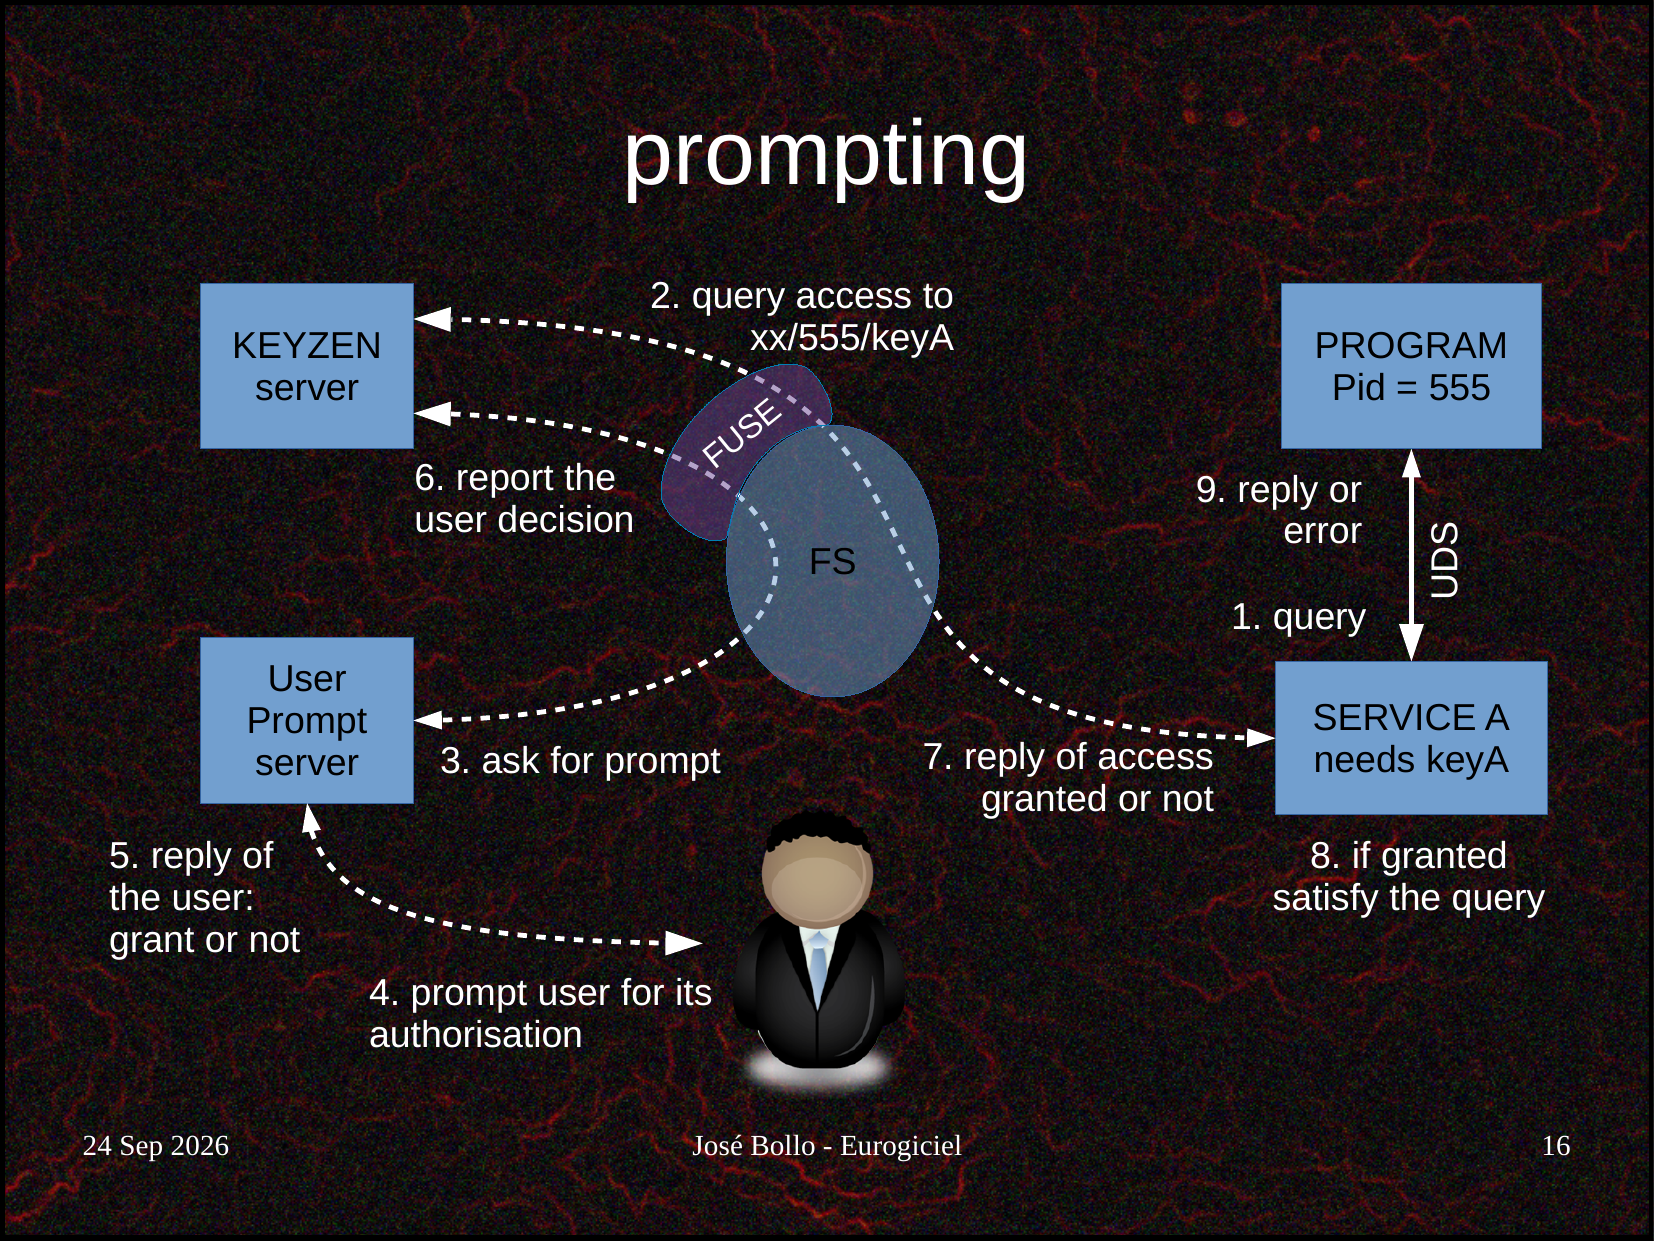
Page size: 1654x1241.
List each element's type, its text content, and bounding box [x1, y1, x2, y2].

text_box FS [726, 425, 940, 697]
text_box User Prompt server [200, 637, 414, 804]
text_box KEYZEN server [200, 283, 414, 449]
text_box [661, 364, 833, 541]
text_box 3. ask for prompt [425, 731, 737, 789]
text_box 9. reply or error [1181, 460, 1382, 560]
text_box SERVICE A needs keyA [1275, 661, 1548, 815]
text_box PROGRAM Pid = 555 [1281, 283, 1542, 449]
picture [5, 5, 1649, 1235]
text_box 8. if granted satisfy the query [1257, 826, 1560, 926]
text_box 2. query access to xx/555/keyA [635, 267, 969, 367]
text_box 6. report the user decision [399, 448, 650, 548]
text_box 7. reply of access granted or not [907, 727, 1229, 827]
text_box 5. reply of the user: grant or not [94, 826, 316, 968]
text_box 4. prompt user for its authorisation [354, 964, 728, 1063]
title prompting [82, 49, 1571, 257]
text_box 1. query [1216, 588, 1386, 646]
text_box UDS [1415, 506, 1473, 616]
text_box FUSE [679, 375, 805, 491]
